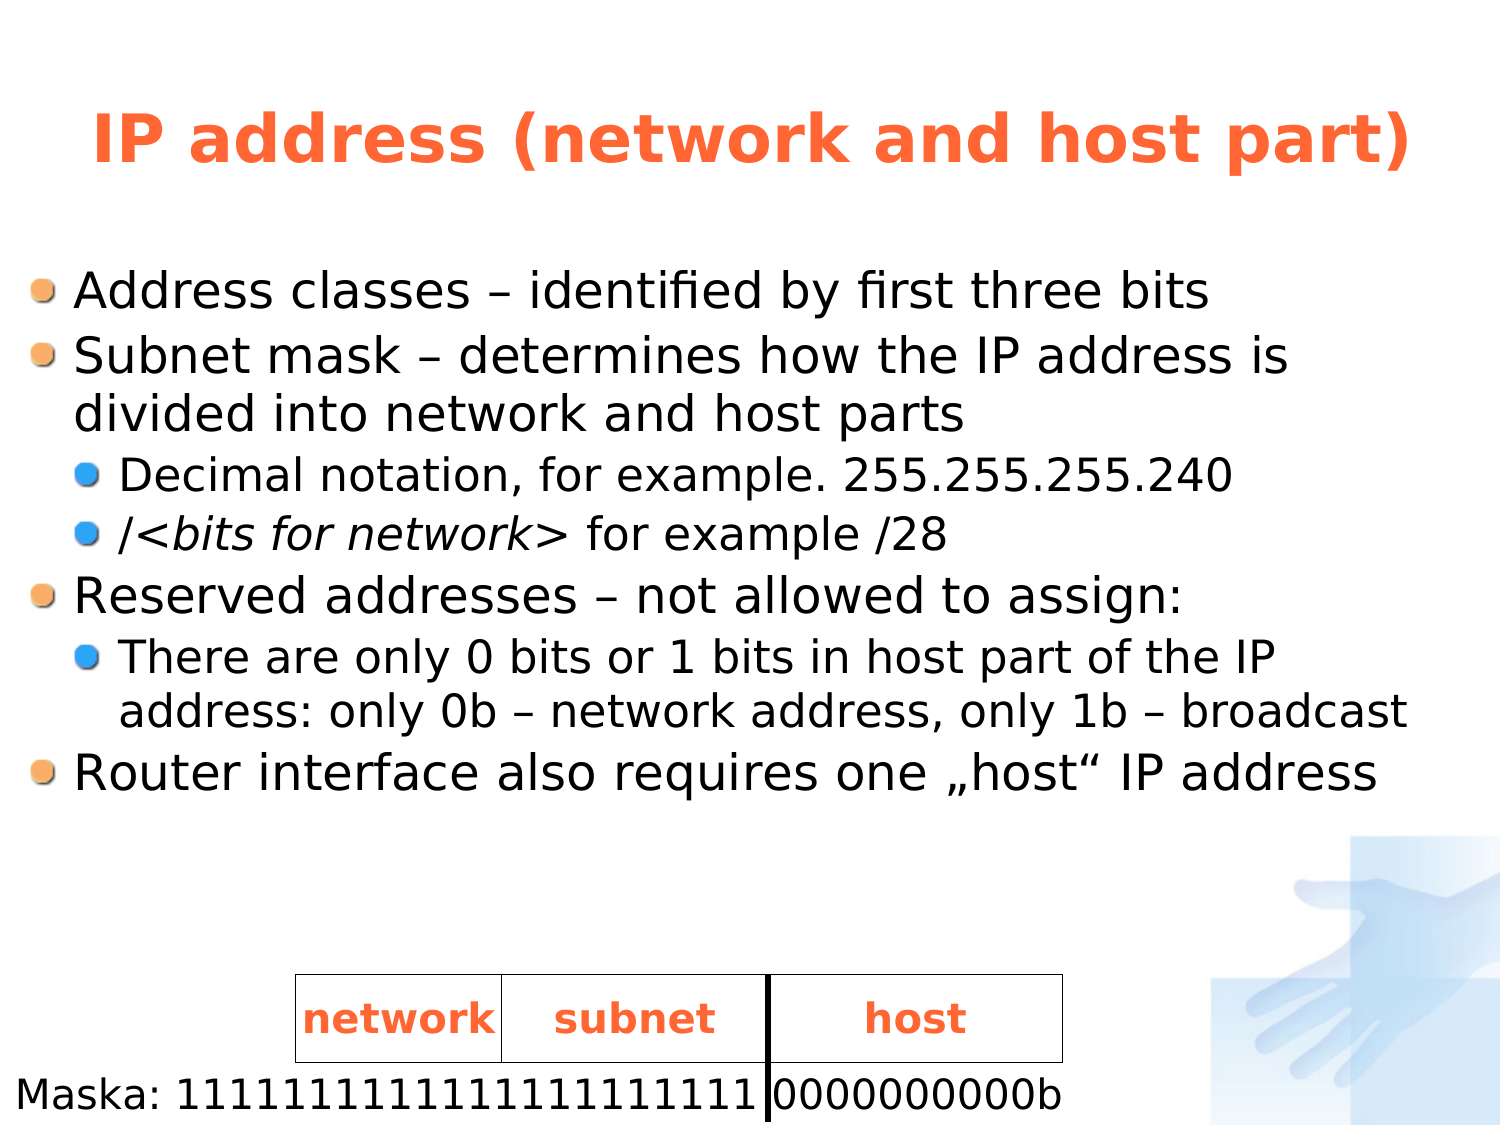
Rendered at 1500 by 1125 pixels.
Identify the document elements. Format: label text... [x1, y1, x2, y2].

list Address classes – identified by first three bits Subnet mask – determines how the IP address is divided into network and host parts Decimal notation, for example. 255.255.255.240 /<bits for network> for example /28 Reserved addresses – not allowed to assign: There are only 0 bits or 1 bits in host part of the IP address: only 0b – network address, only 1b – broadcast Router interface also requires one „host“ IP address [29, 262, 1477, 1093]
text_box host [771, 974, 1063, 1062]
text_box Maska: 1111111111111111111111 0000000000b [0, 1062, 1123, 1125]
picture [0, 0, 1500, 1125]
title IP address (network and host part) [29, 21, 1477, 257]
text_box subnet [501, 974, 765, 1062]
text_box network [295, 974, 501, 1062]
